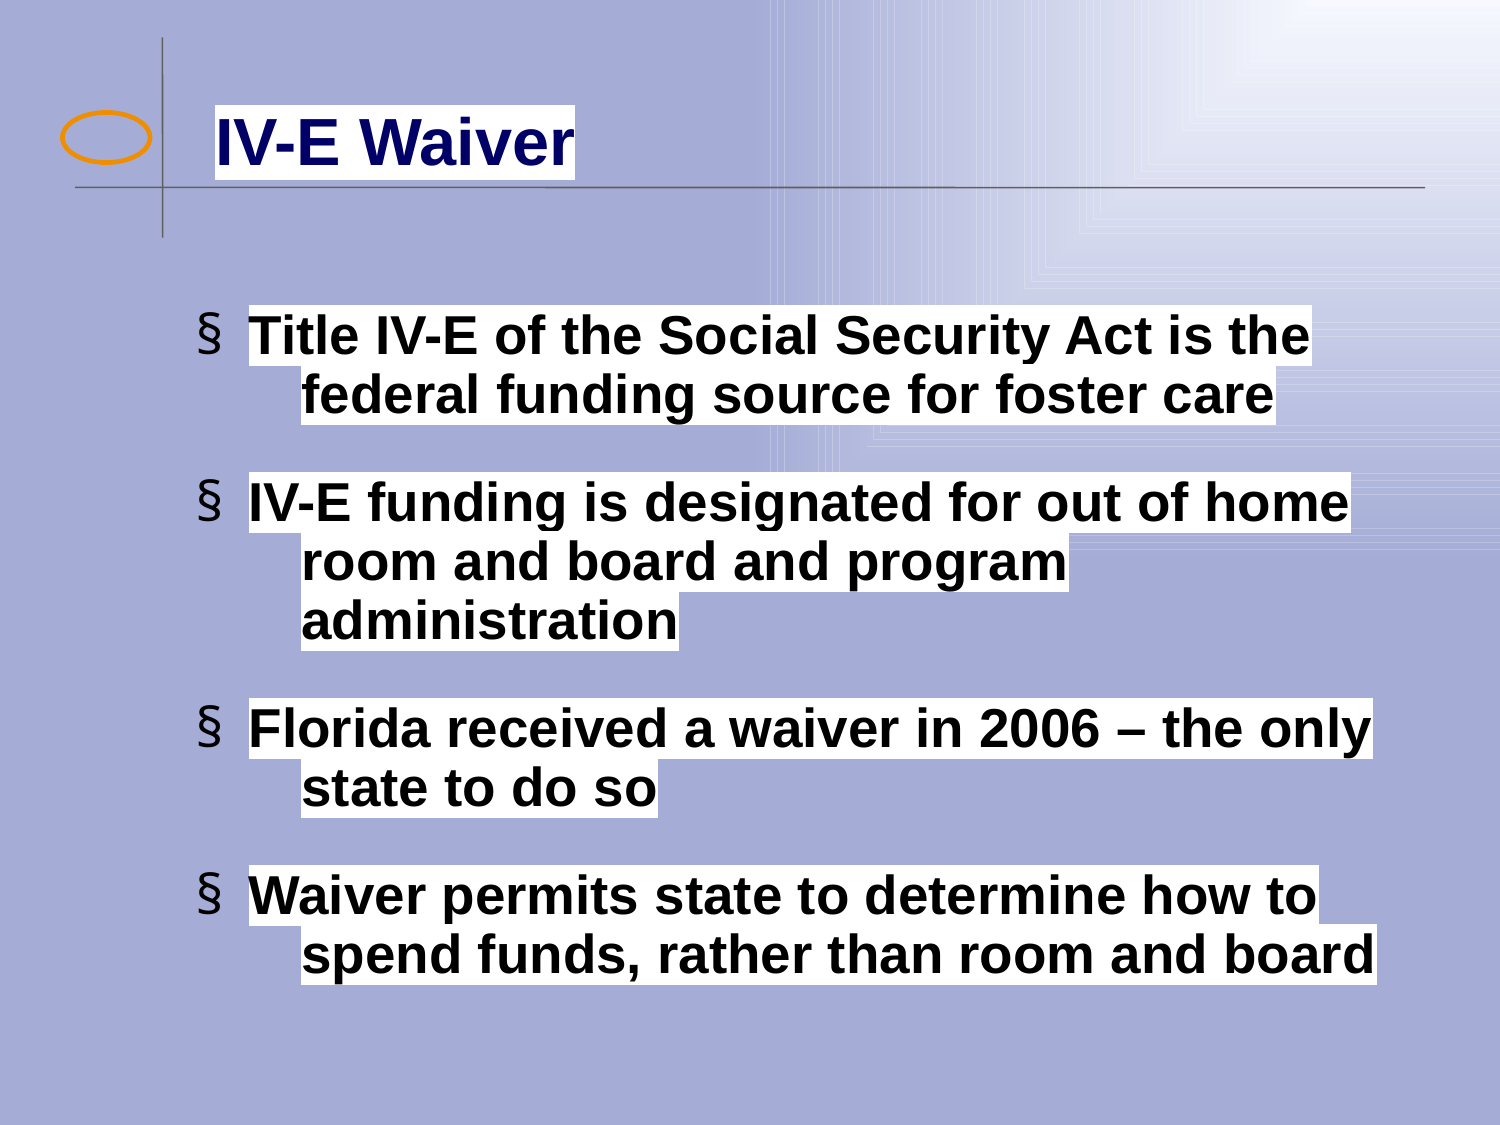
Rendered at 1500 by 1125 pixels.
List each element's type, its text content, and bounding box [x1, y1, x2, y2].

title IV-E Waiver [200, 45, 1426, 233]
list Title IV-E of the Social Security Act is the federal funding source for foster care IV-E funding is designated for out of home room and board and program administration Florida received a waiver in 2006 – the only state to do so Waiver permits state to determine how to spend funds, rather than room and board [75, 299, 1426, 1005]
